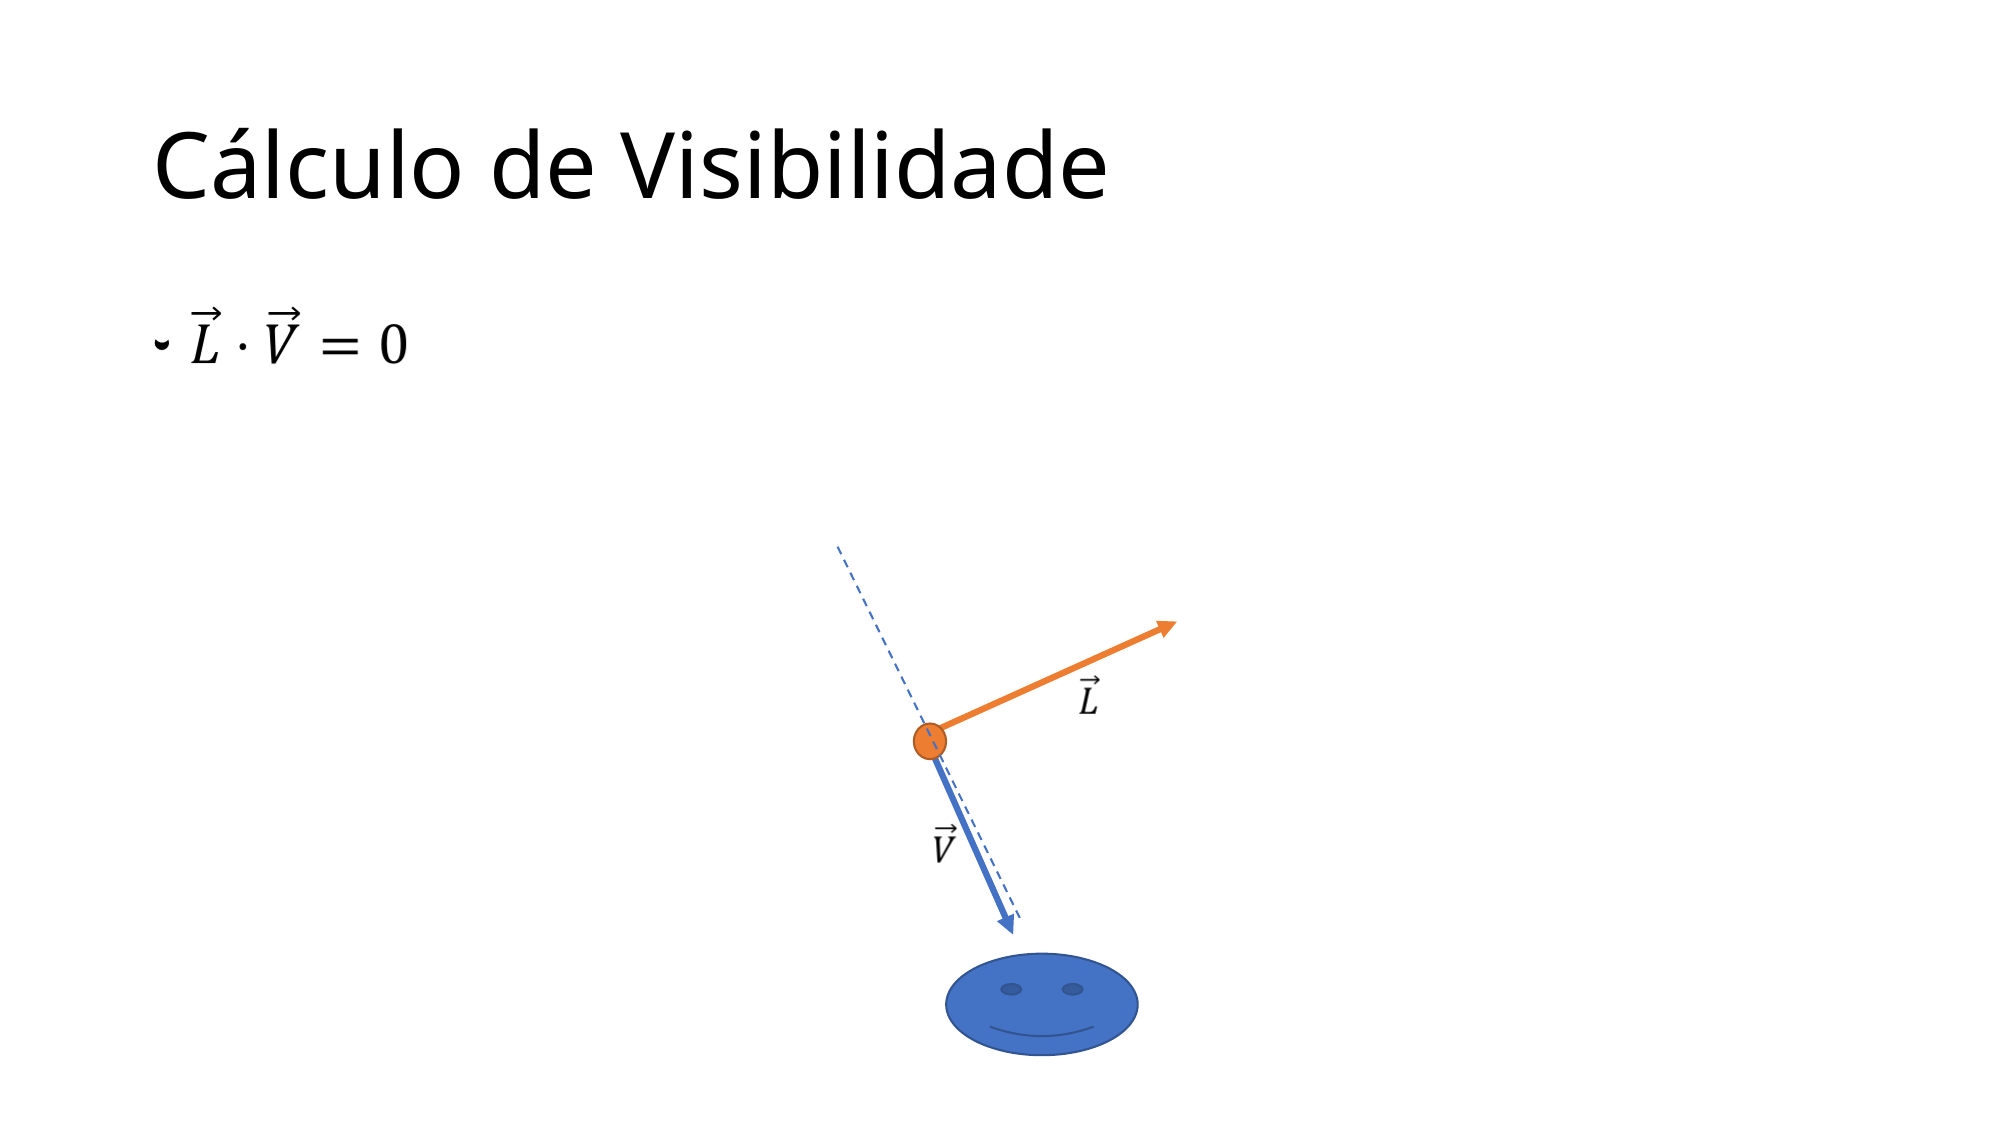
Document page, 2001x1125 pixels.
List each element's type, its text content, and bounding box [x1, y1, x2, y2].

text_box [946, 953, 1138, 1056]
text_box [913, 813, 978, 880]
list [137, 299, 1863, 1014]
text_box [913, 723, 947, 760]
title Cálculo de Visibilidade [137, 59, 1863, 278]
text_box [1058, 664, 1119, 731]
